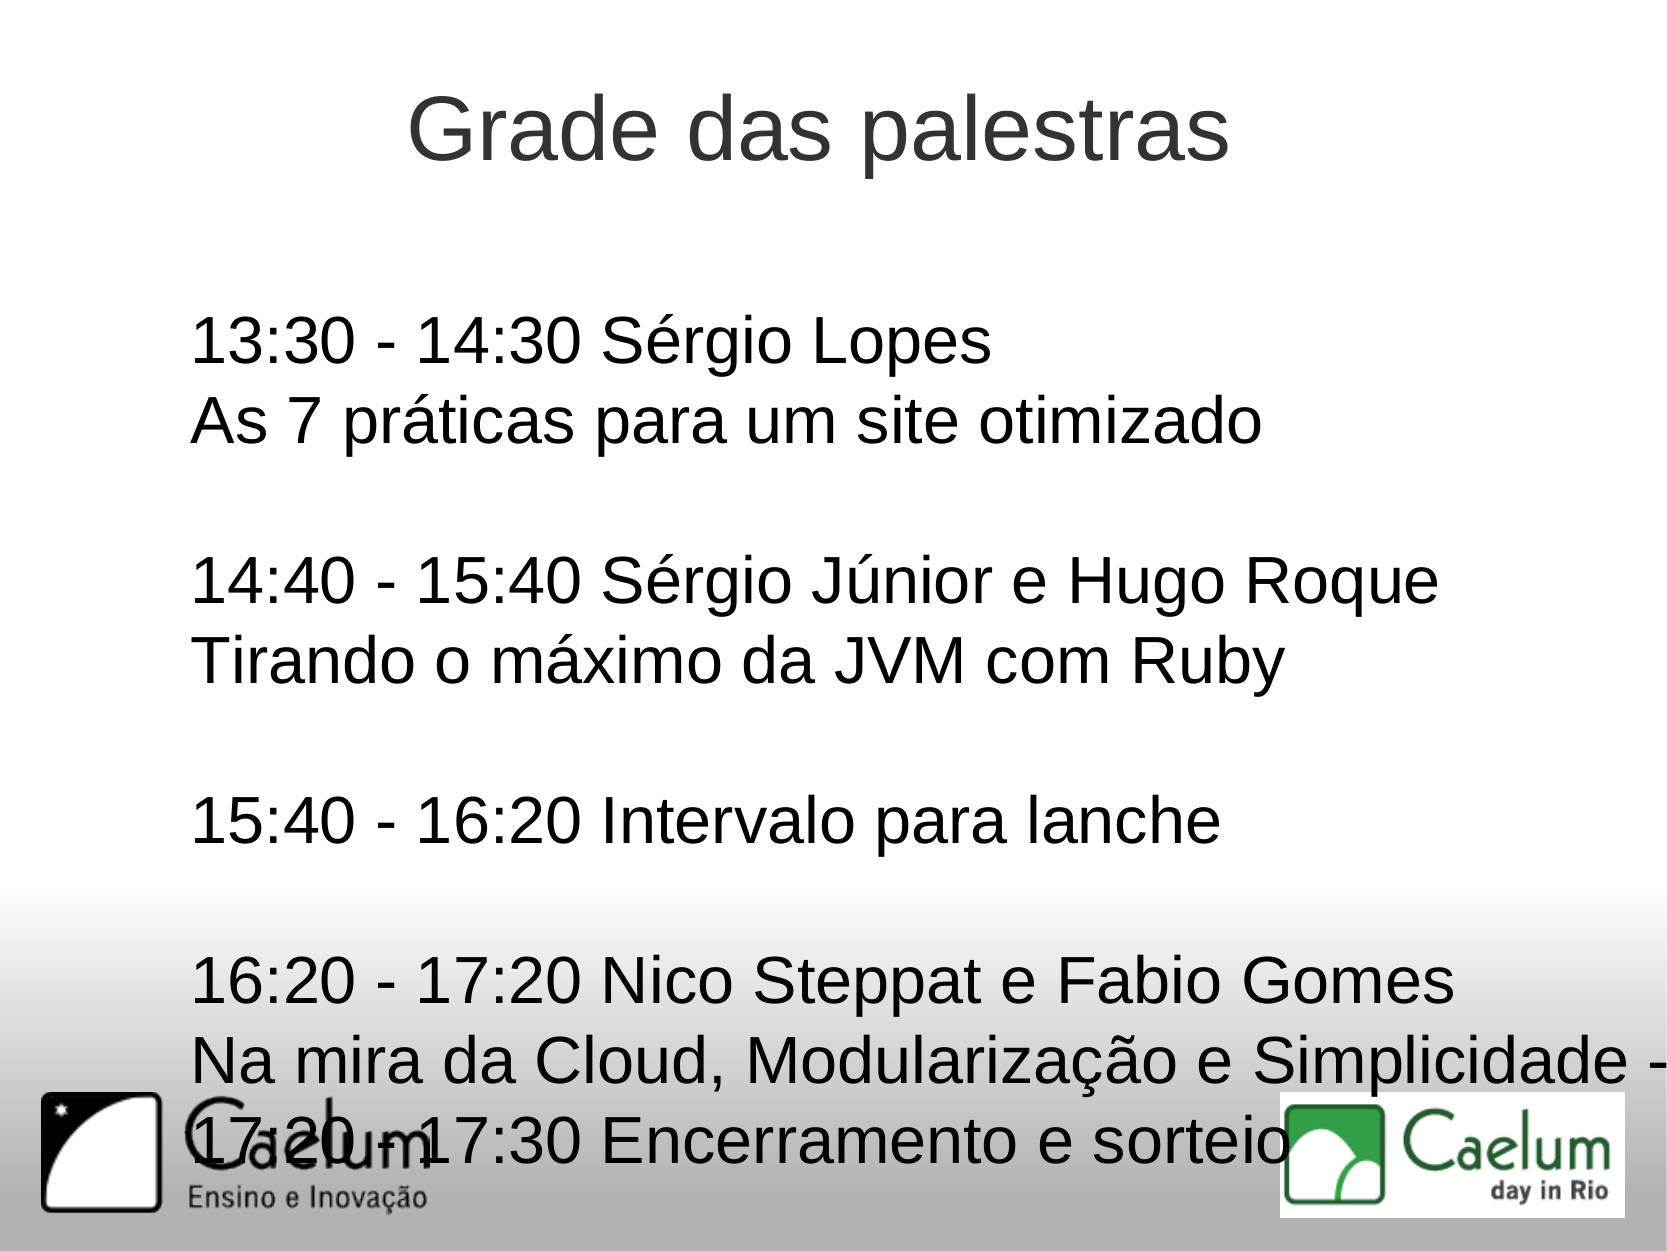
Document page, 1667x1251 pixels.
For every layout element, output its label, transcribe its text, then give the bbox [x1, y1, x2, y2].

picture [0, 0, 1667, 1251]
title Grade das palestras [126, 82, 1512, 283]
text_box 13:30 - 14:30 Sérgio Lopes As 7 práticas para um site otimizado 14:40 - 15:40 Sérgio Júnior e Hugo Roque Tirando o máximo da JVM com Ruby 15:40 - 16:20 Intervalo para lanche 16:20 - 17:20 Nico Steppat e Fabio Gomes Na mira da Cloud, Modularização e Simplicidade - O futuro das edições Java e JavaEE 17:20 - 17:30 Encerramento e sorteio [167, 280, 1667, 1194]
